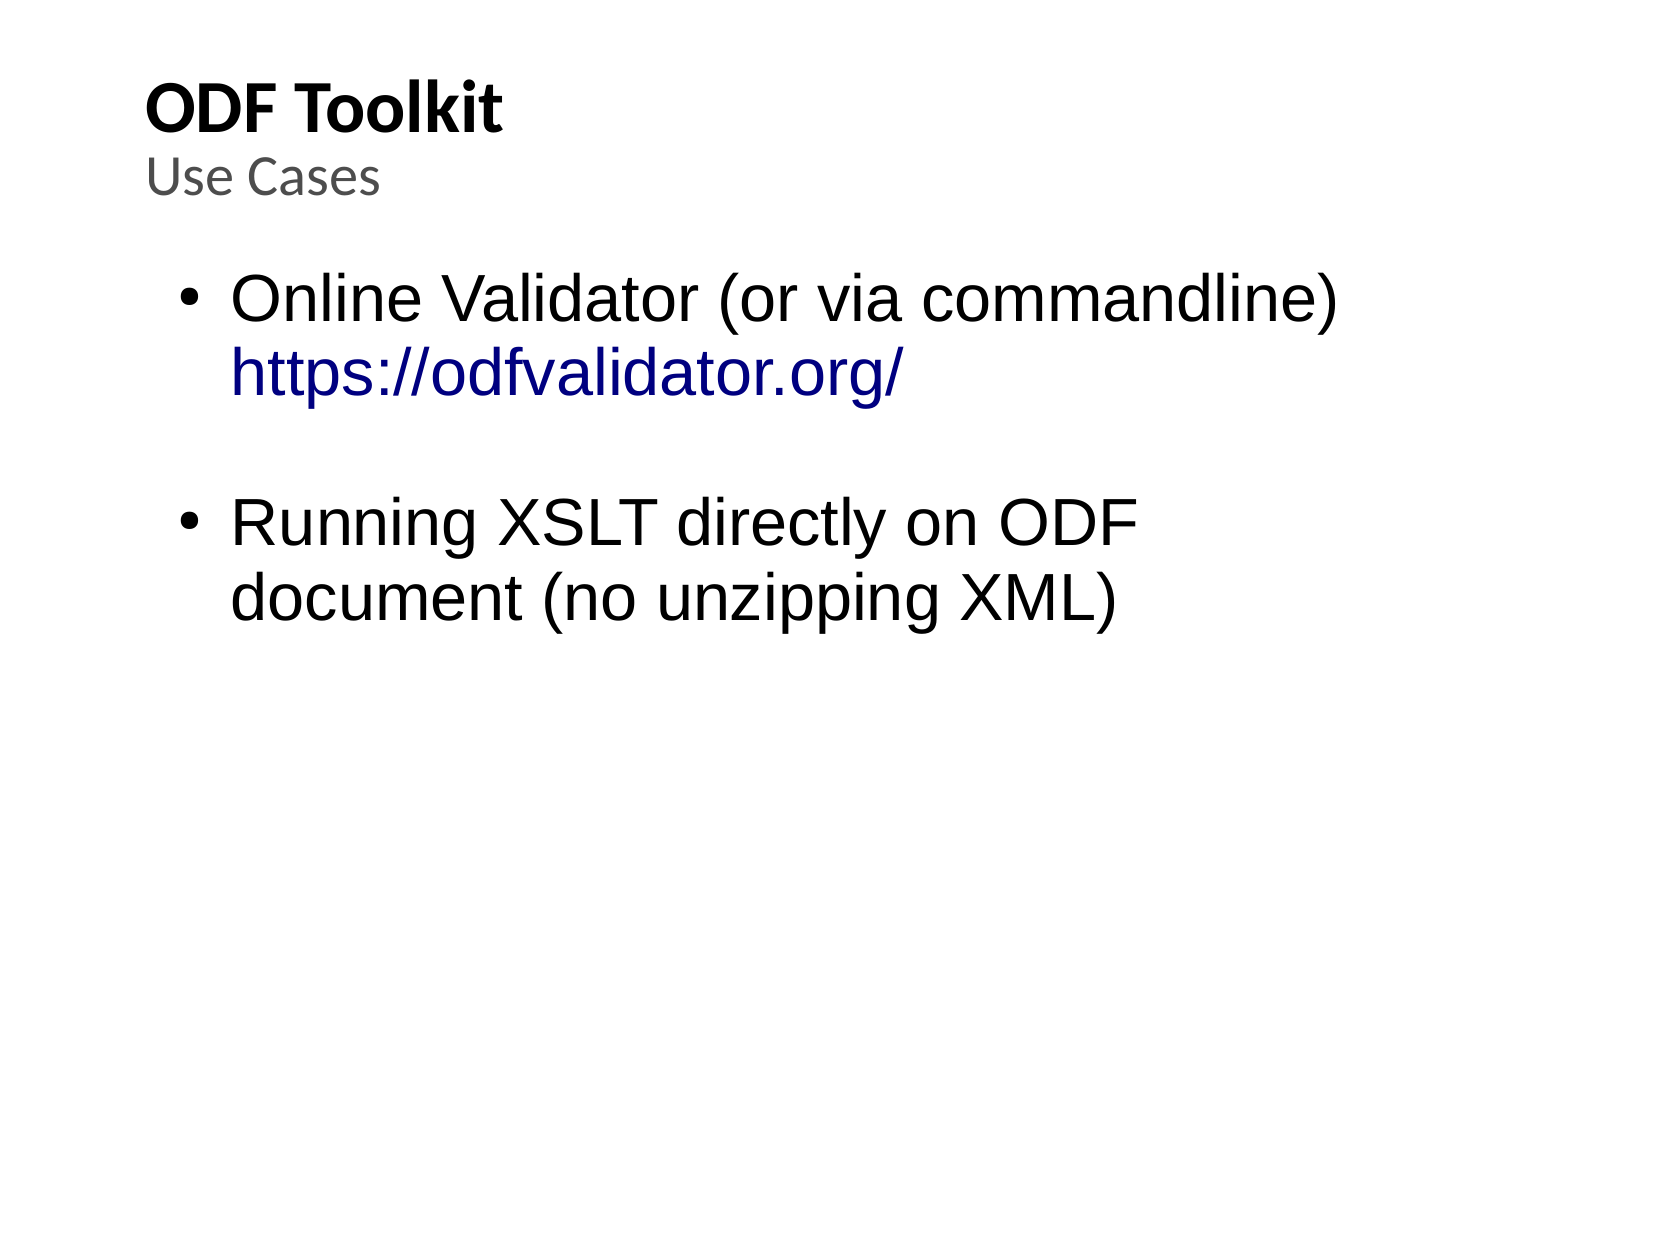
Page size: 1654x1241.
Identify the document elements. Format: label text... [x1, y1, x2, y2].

text_box Online Validator (or via commandline) https://odfvalidator.org/ Running XSLT directly on ODF document (no unzipping XML) [145, 253, 1423, 1240]
title ODF Toolkit Use Cases [145, 67, 1388, 220]
